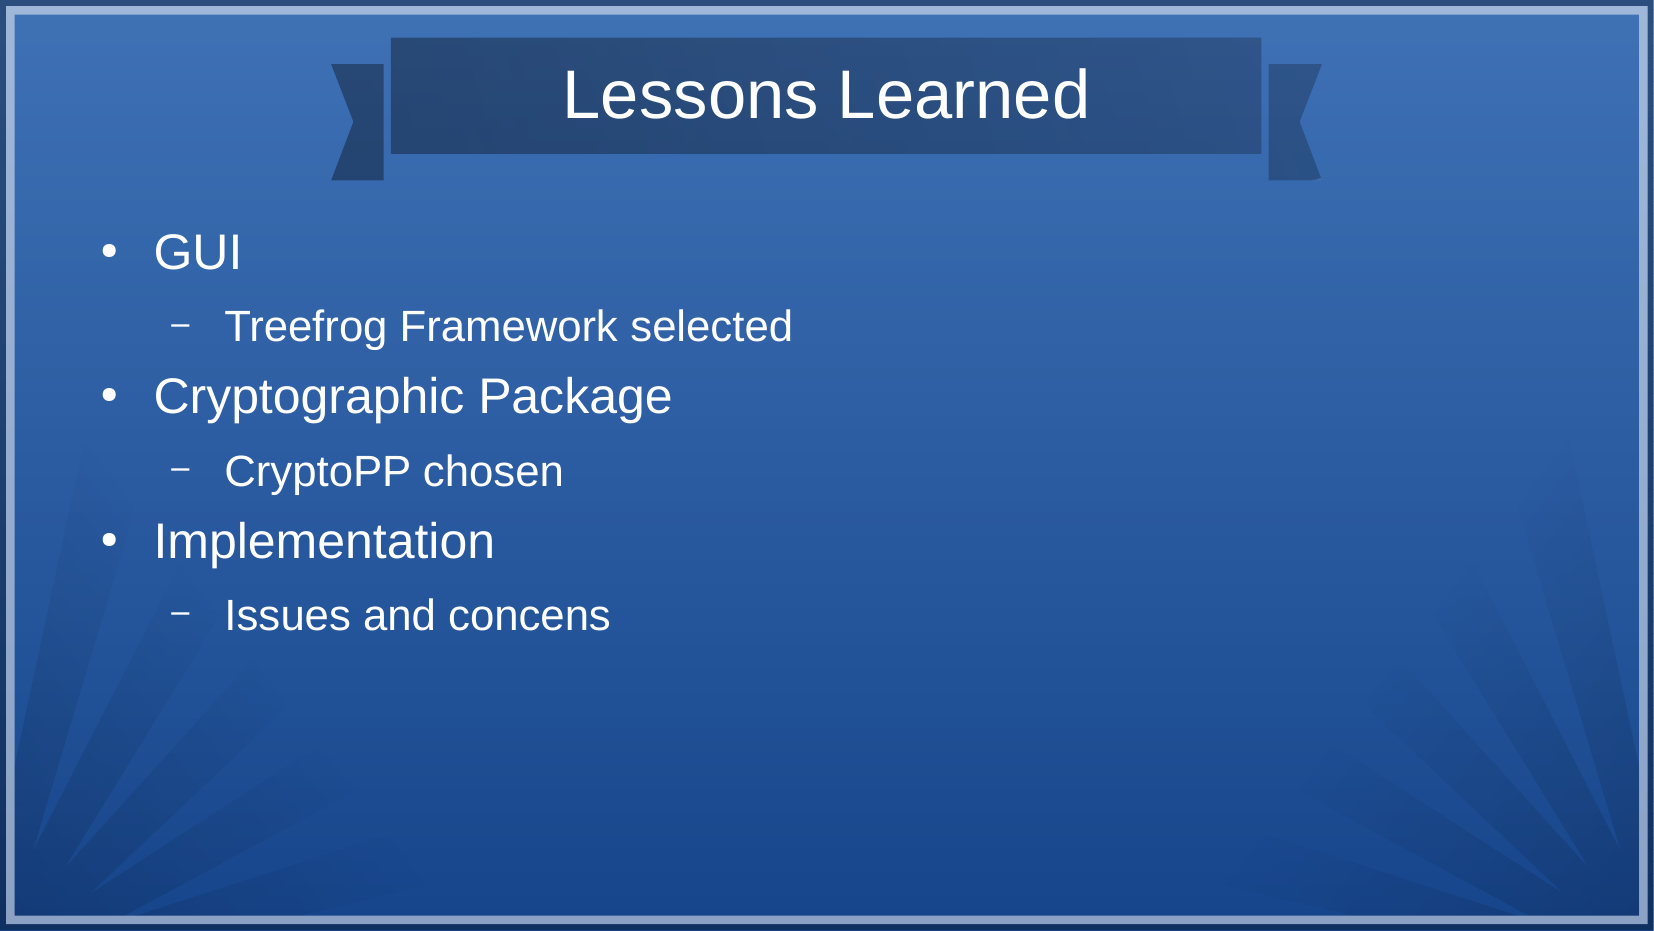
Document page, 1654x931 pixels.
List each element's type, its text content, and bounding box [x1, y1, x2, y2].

title Lessons Learned [389, 35, 1264, 154]
list GUI Treefrog Framework selected Cryptographic Package CryptoPP chosen Implementation Issues and concens [82, 224, 1571, 848]
